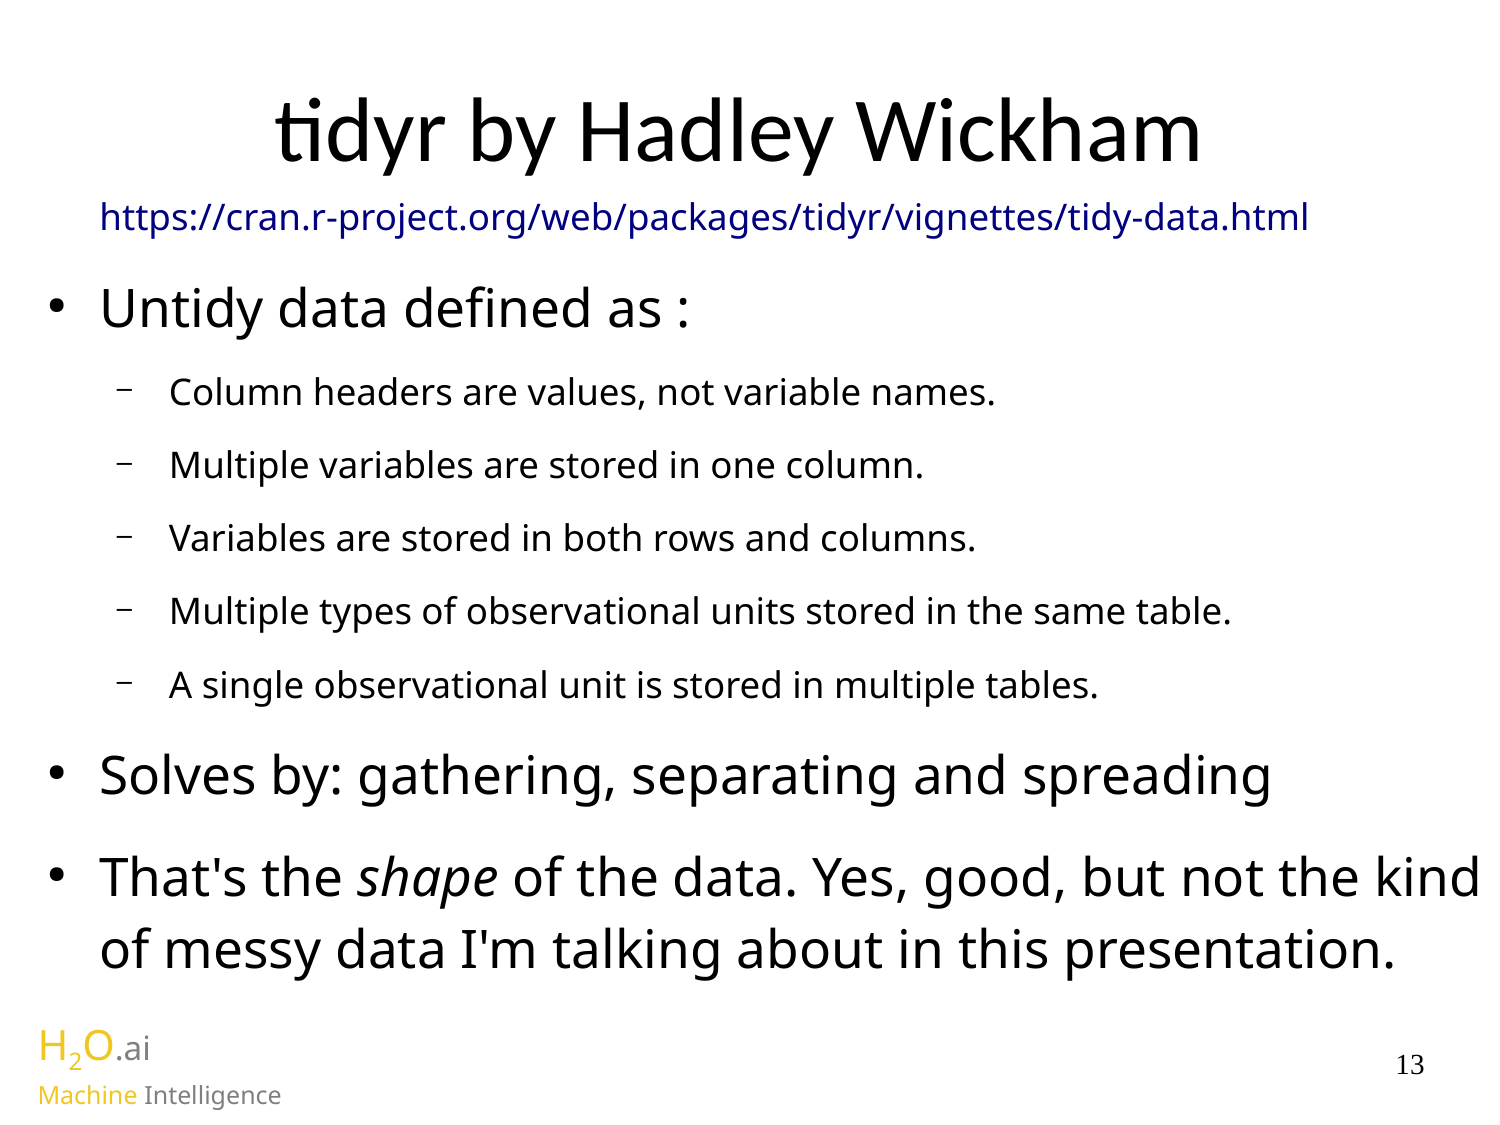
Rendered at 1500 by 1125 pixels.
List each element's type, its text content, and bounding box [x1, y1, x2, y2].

list https://cran.r-project.org/web/packages/tidyr/vignettes/tidy-data.html Untidy data defined as : Column headers are values, not variable names. Multiple variables are stored in one column. Variables are stored in both rows and columns. Multiple types of observational units stored in the same table. A single observational unit is stored in multiple tables. Solves by: gathering, separating and spreading That's the shape of the data. Yes, good, but not the kind of messy data I'm talking about in this presentation. [30, 191, 1486, 1055]
title tidyr by Hadley Wickham [15, 15, 1486, 263]
